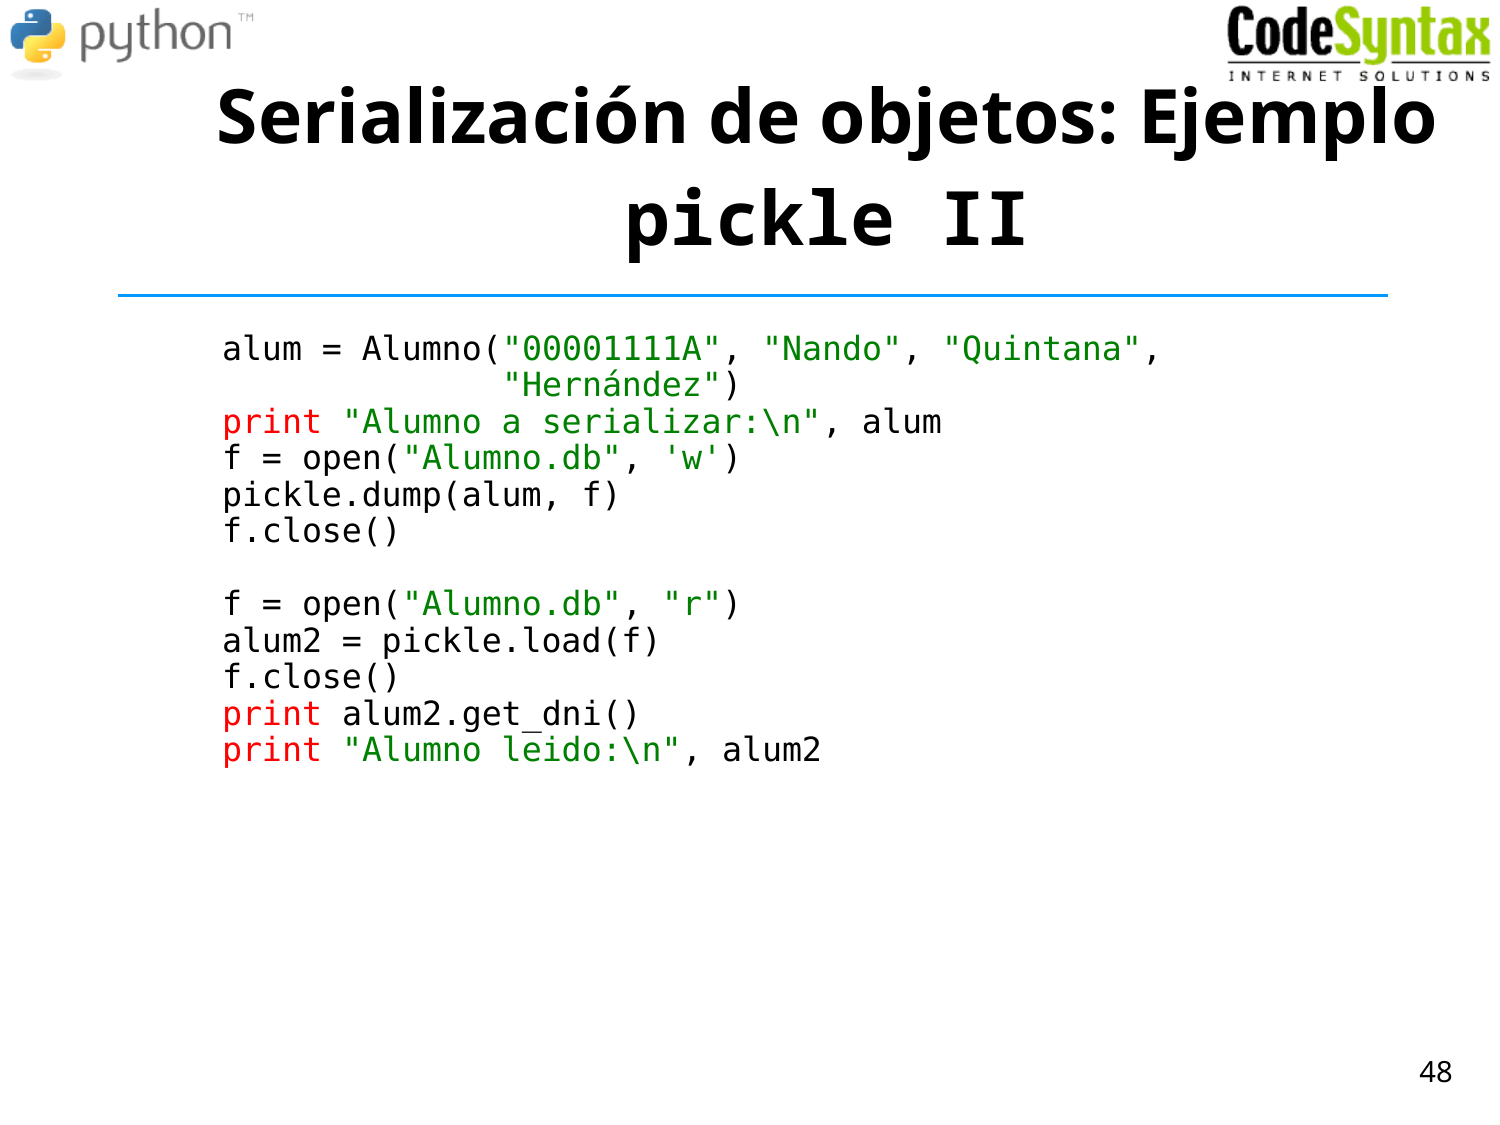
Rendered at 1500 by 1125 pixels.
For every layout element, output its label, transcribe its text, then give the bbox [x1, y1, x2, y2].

list alum = Alumno("00001111A", "Nando", "Quintana", "Hernández") print "Alumno a serializar:\n", alum f = open("Alumno.db", 'w') pickle.dump(alum, f) f.close() f = open("Alumno.db", "r") alum2 = pickle.load(f) f.close() print alum2.get_dni() print "Alumno leido:\n", alum2 [207, 290, 1483, 1106]
picture [1226, 5, 1500, 83]
picture [0, 0, 286, 92]
title Serialización de objetos: Ejemplo pickle II [188, 31, 1468, 276]
